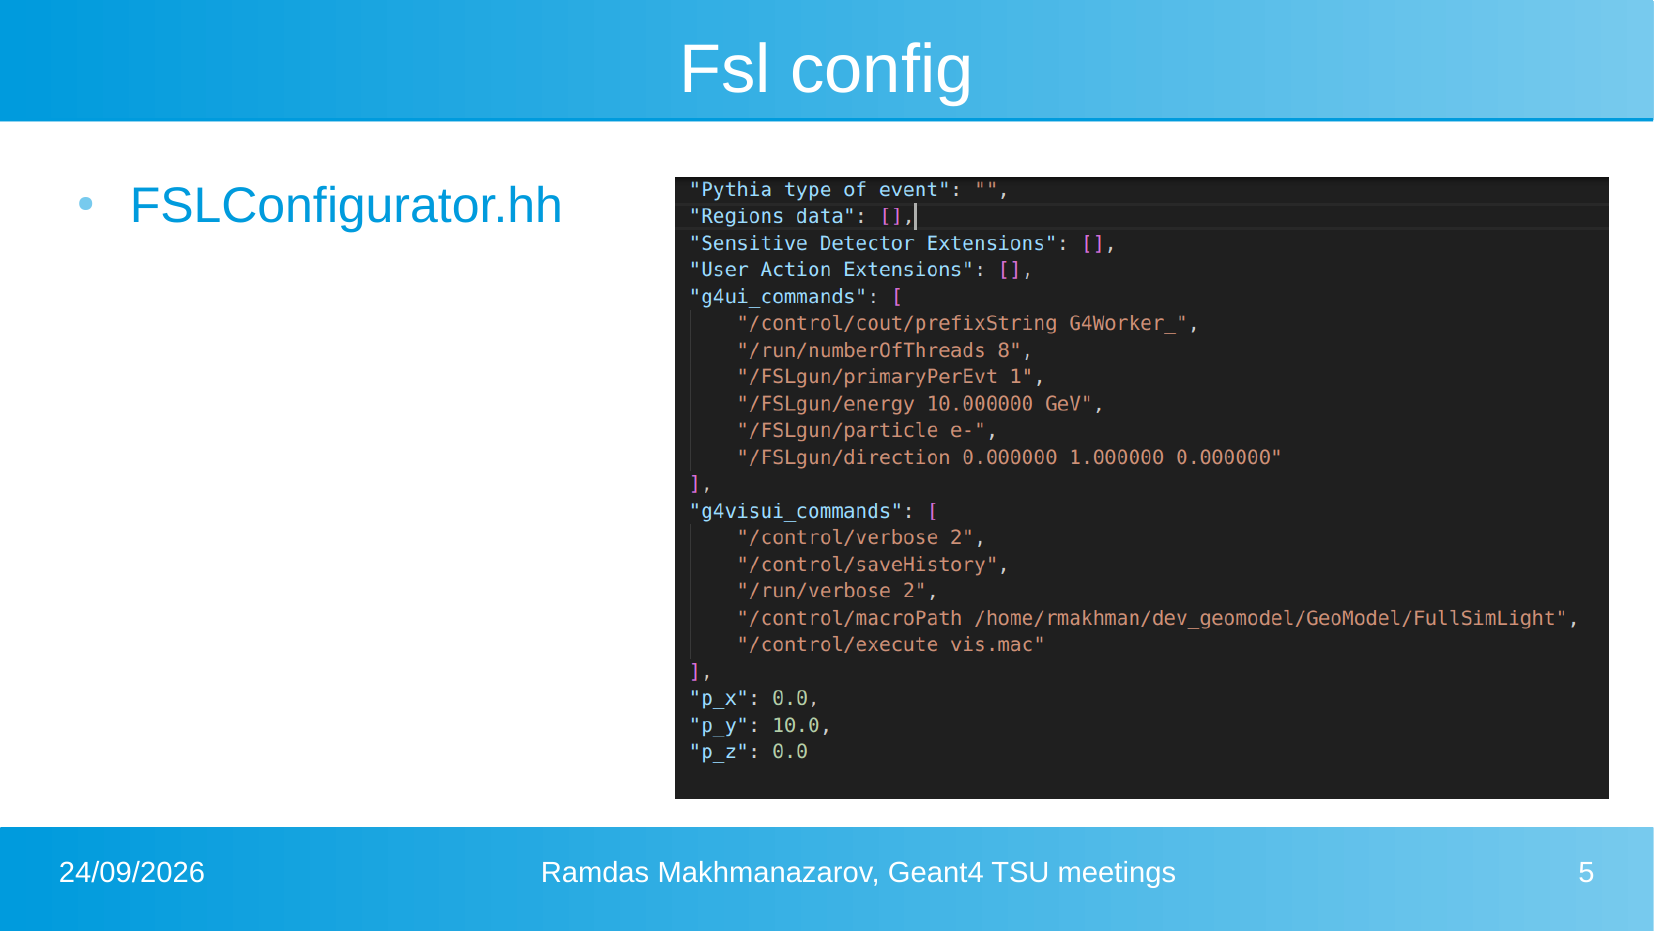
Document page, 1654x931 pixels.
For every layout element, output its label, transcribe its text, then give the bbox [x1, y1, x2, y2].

list FSLConfigurator.hh [59, 177, 675, 768]
picture [675, 177, 1609, 799]
title Fsl config [59, 29, 1595, 108]
